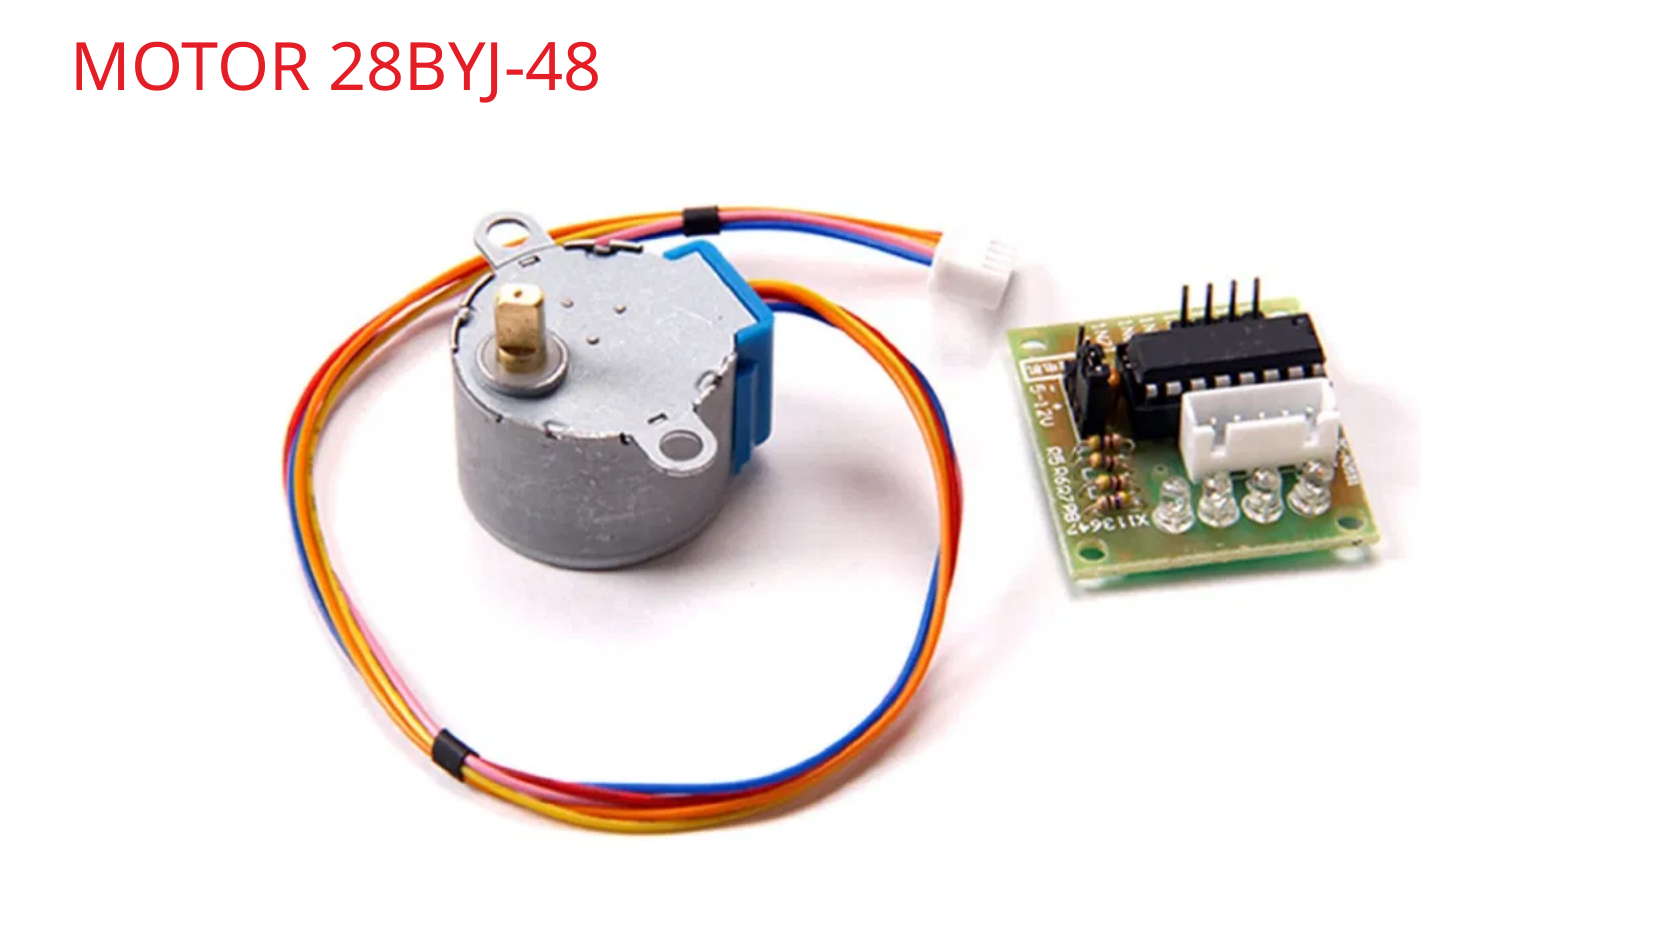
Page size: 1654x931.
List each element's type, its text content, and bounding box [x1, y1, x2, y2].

title MOTOR 28BYJ-48 [70, 11, 1347, 118]
picture [233, 158, 1421, 884]
